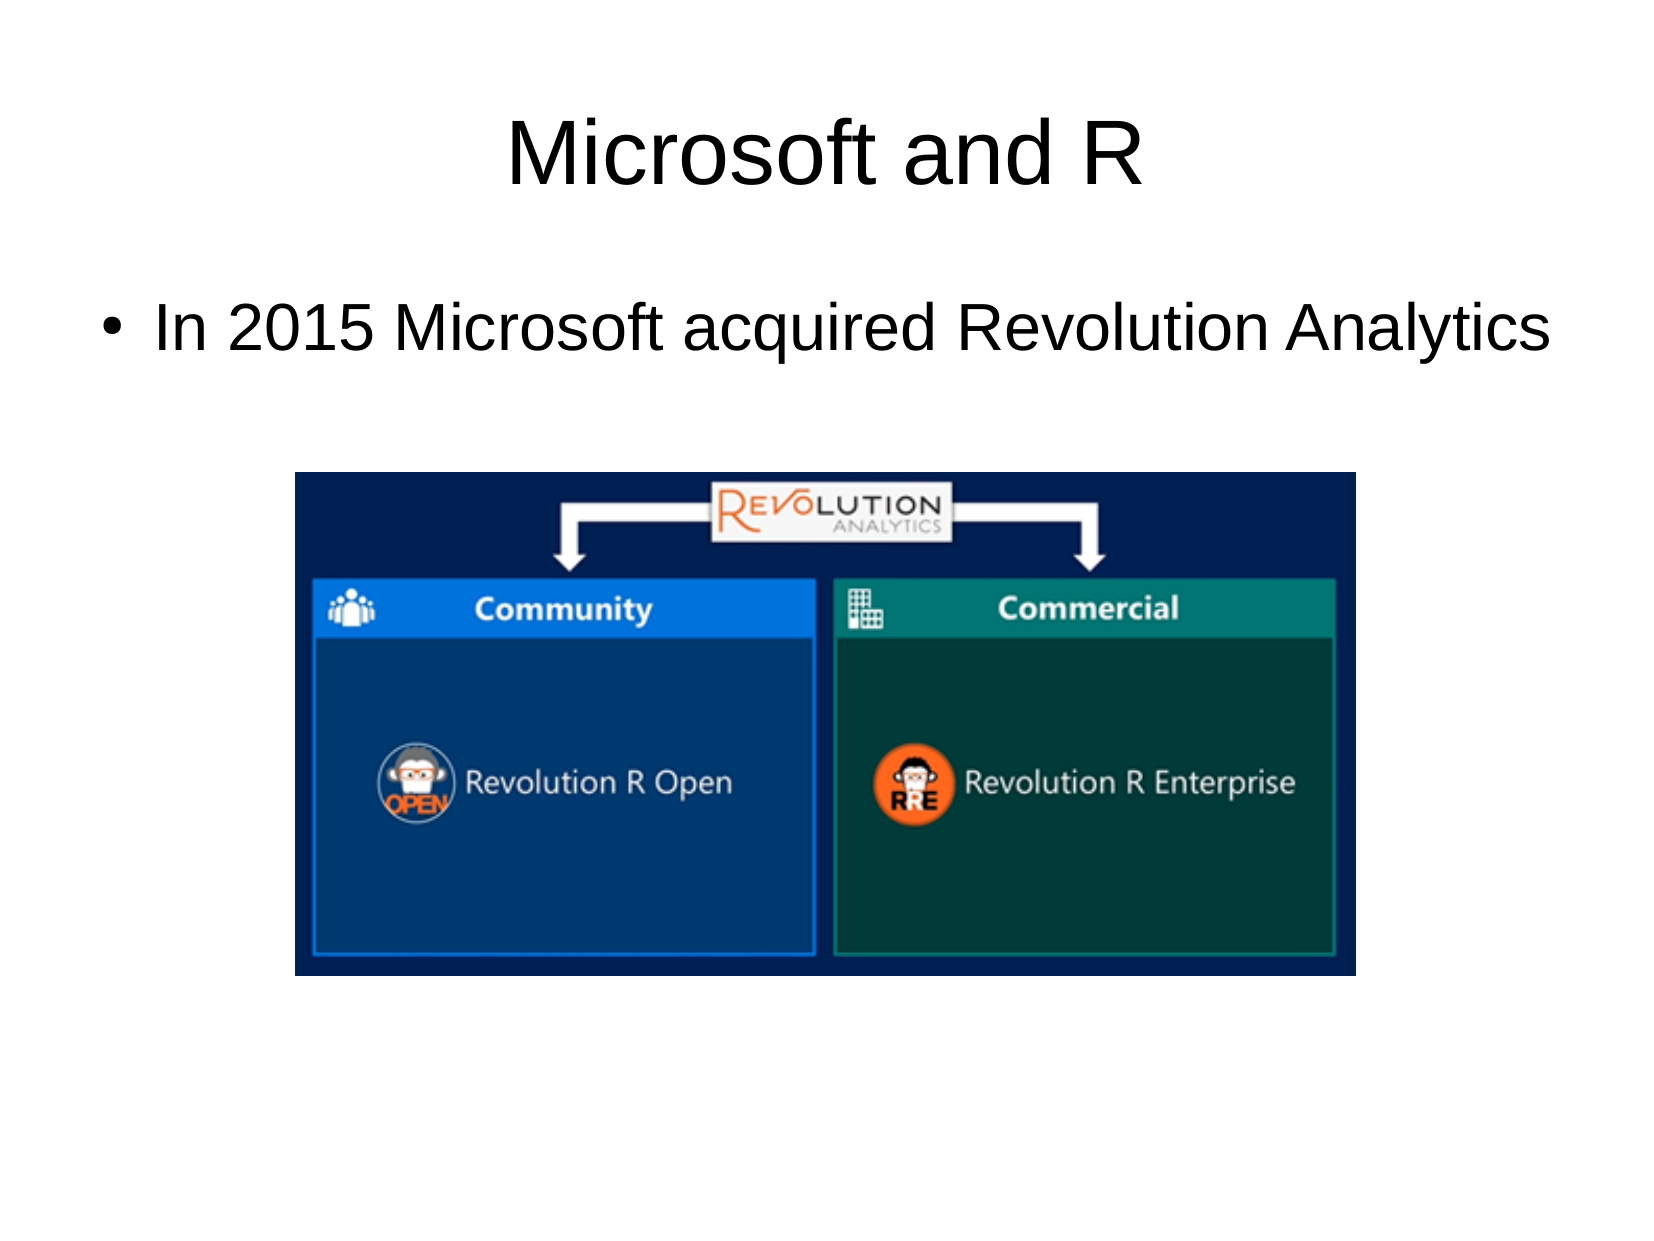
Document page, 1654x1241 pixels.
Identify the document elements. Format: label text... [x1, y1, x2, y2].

title Microsoft and R [82, 49, 1571, 257]
list In 2015 Microsoft acquired Revolution Analytics [82, 290, 1571, 1010]
picture [295, 472, 1356, 976]
